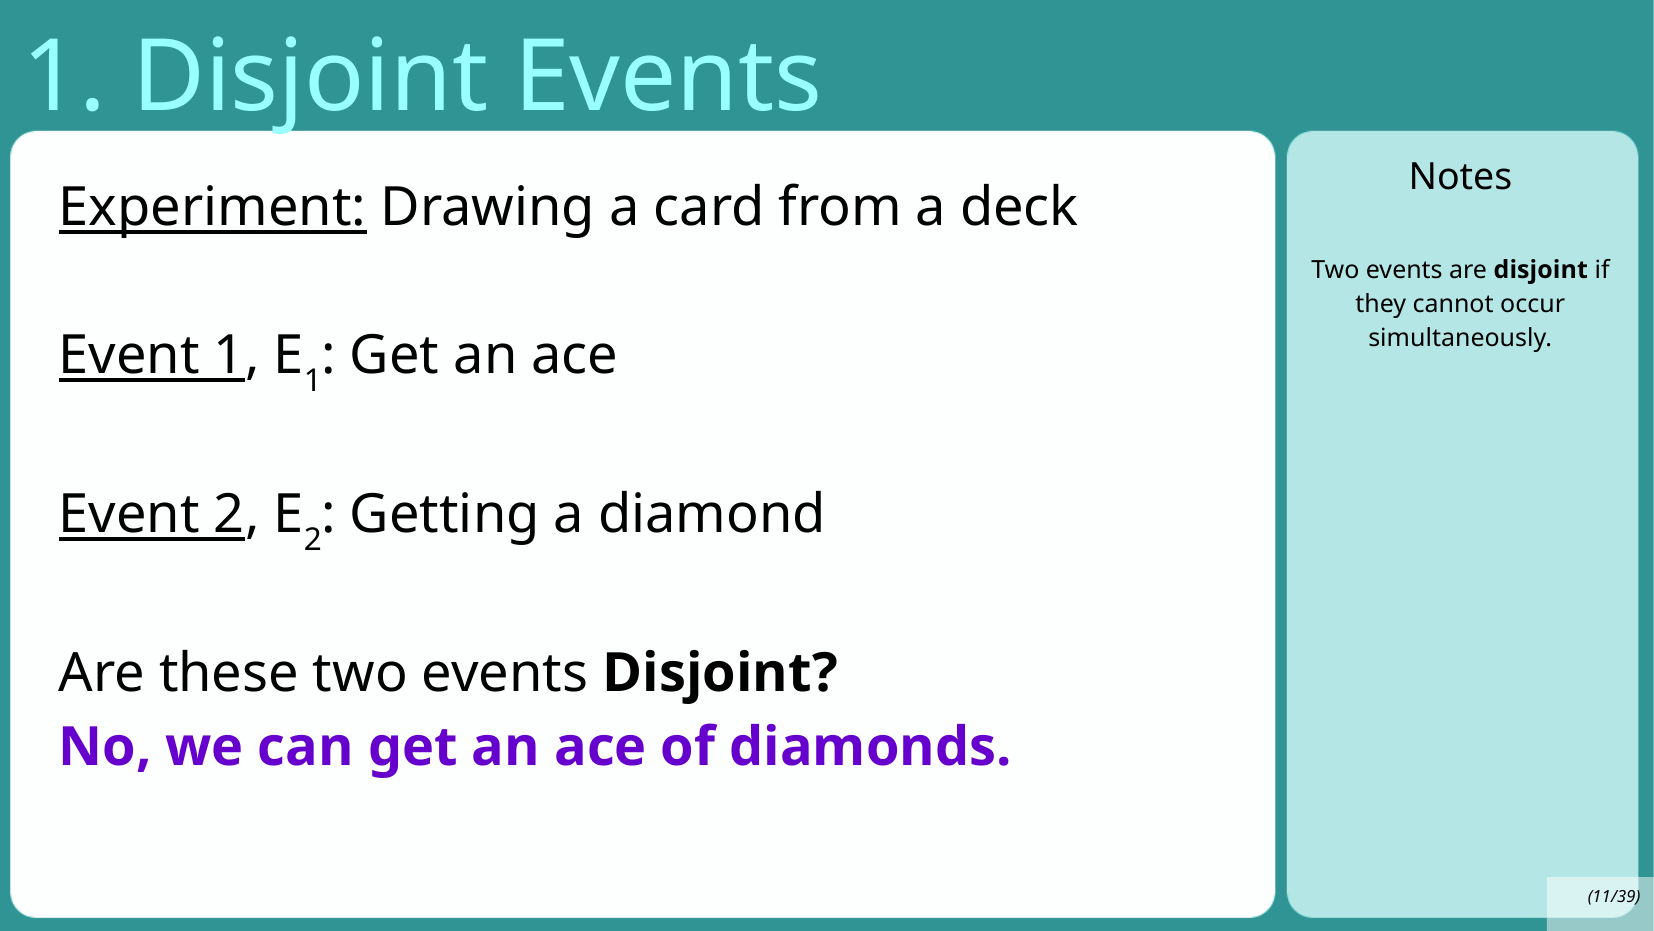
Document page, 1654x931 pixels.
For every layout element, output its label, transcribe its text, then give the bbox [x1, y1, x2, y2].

text_box (<number>/39) [1546, 877, 1654, 931]
text_box Experiment: Drawing a card from a deck Event 1, E1: Get an ace Event 2, E2: Getting a diamond Are these two events Disjoint? No, we can get an ace of diamonds. [58, 167, 1228, 803]
title 1. Disjoint Events [22, 13, 1511, 130]
picture [0, 0, 1654, 931]
text_box Notes Two events are disjoint if they cannot occur simultaneously. [1290, 141, 1631, 661]
